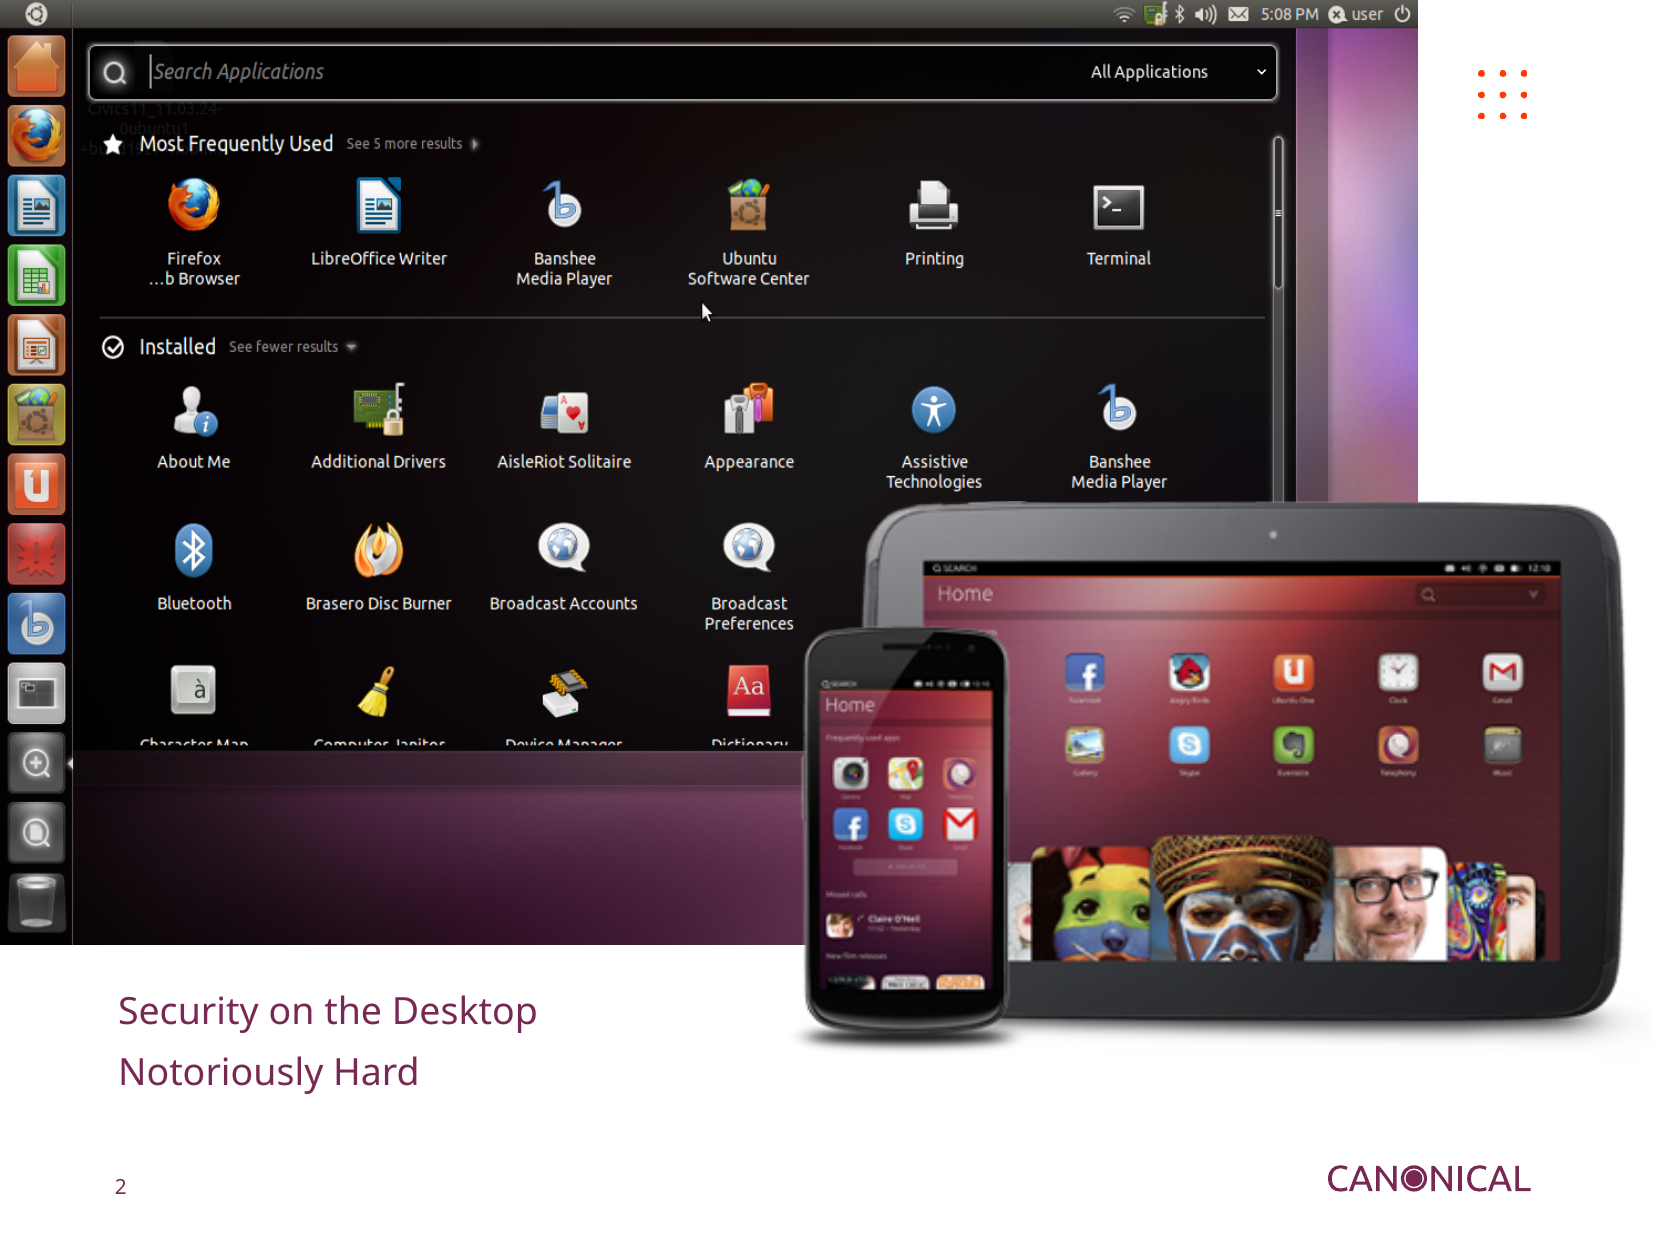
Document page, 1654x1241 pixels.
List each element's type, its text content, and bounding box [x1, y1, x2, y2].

picture [0, 0, 1654, 1063]
list Security on the Desktop Notoriously Hard [118, 974, 1063, 1130]
picture [1478, 70, 1527, 119]
